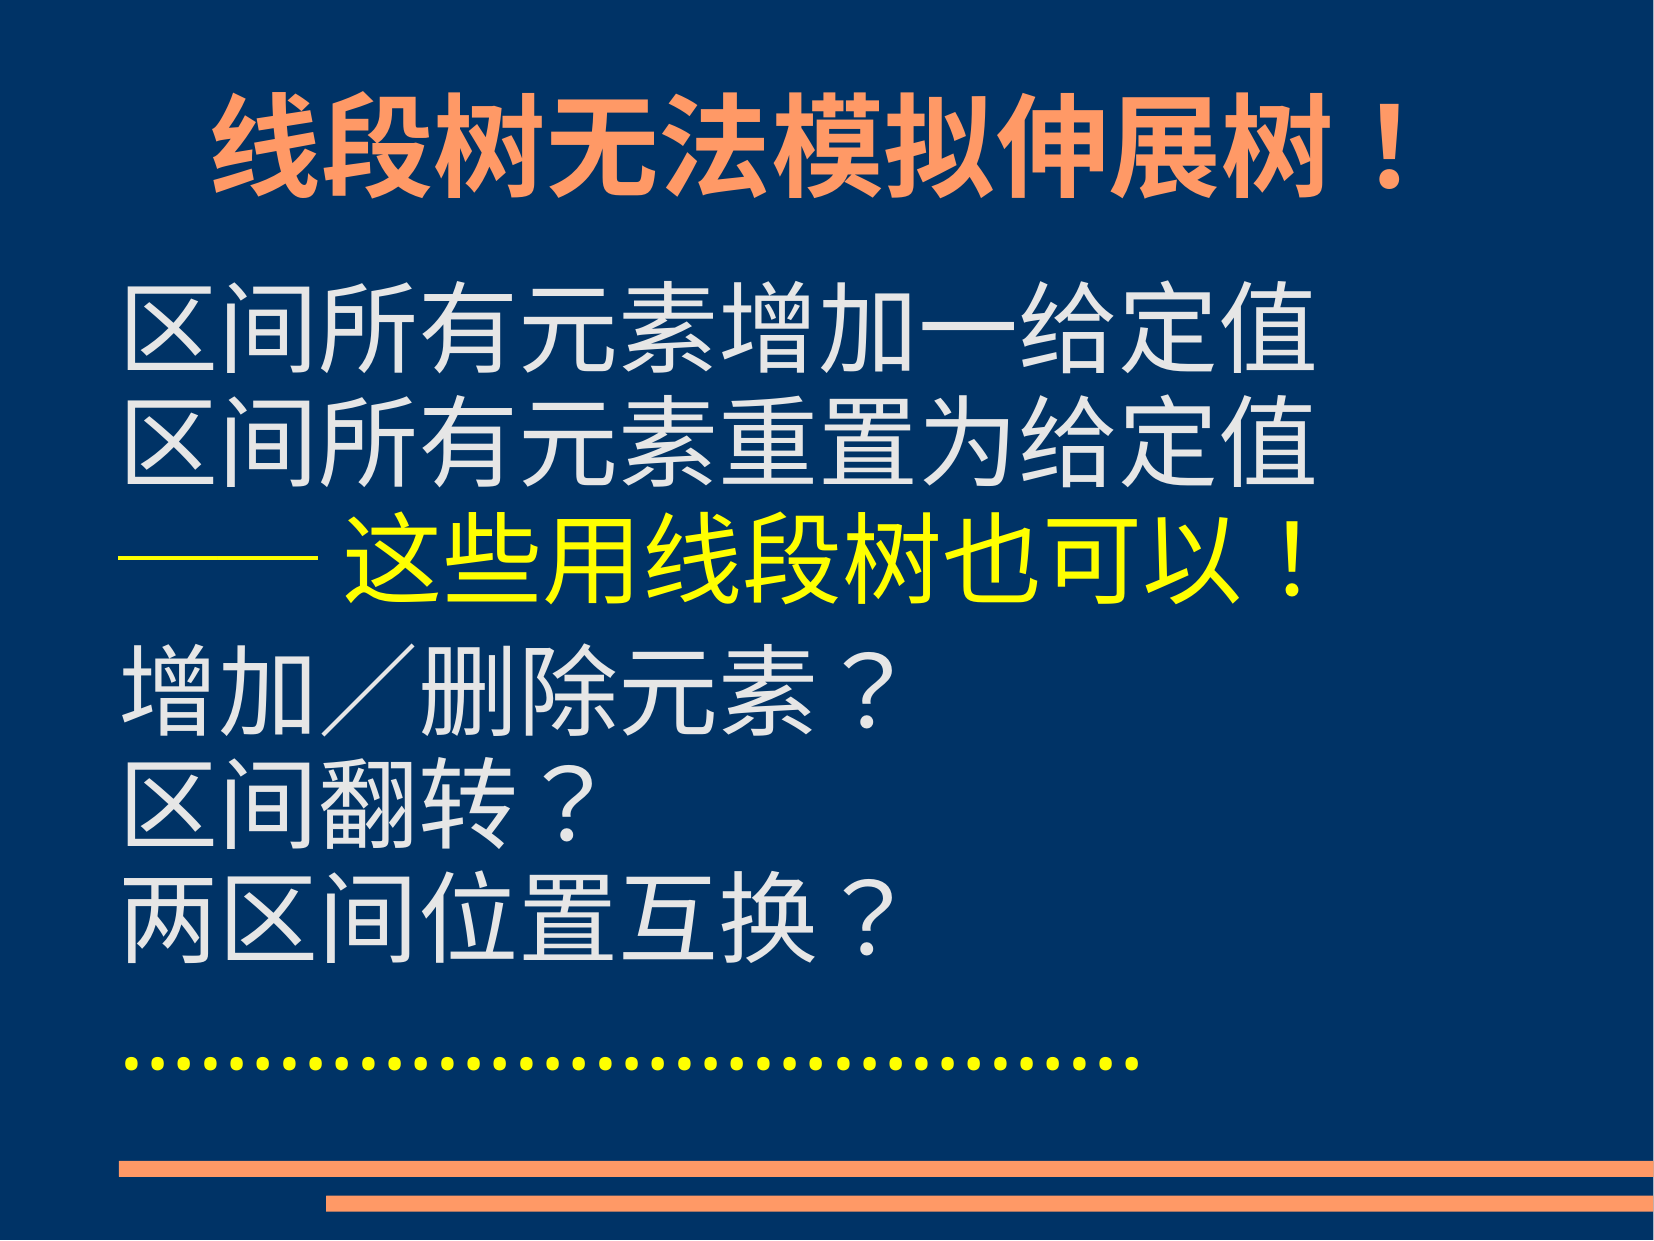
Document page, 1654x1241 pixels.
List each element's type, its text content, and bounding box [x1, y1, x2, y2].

text_box 区间所有元素增加一给定值 区间所有元素重置为给定值 [118, 270, 1557, 503]
title 线段树无法模拟伸展树！ [121, 46, 1534, 253]
text_box 增加／删除元素？ 区间翻转？ 两区间位置互换？ ………………………………… [118, 633, 1557, 1093]
text_box ──这些用线段树也可以！ [118, 503, 1557, 633]
